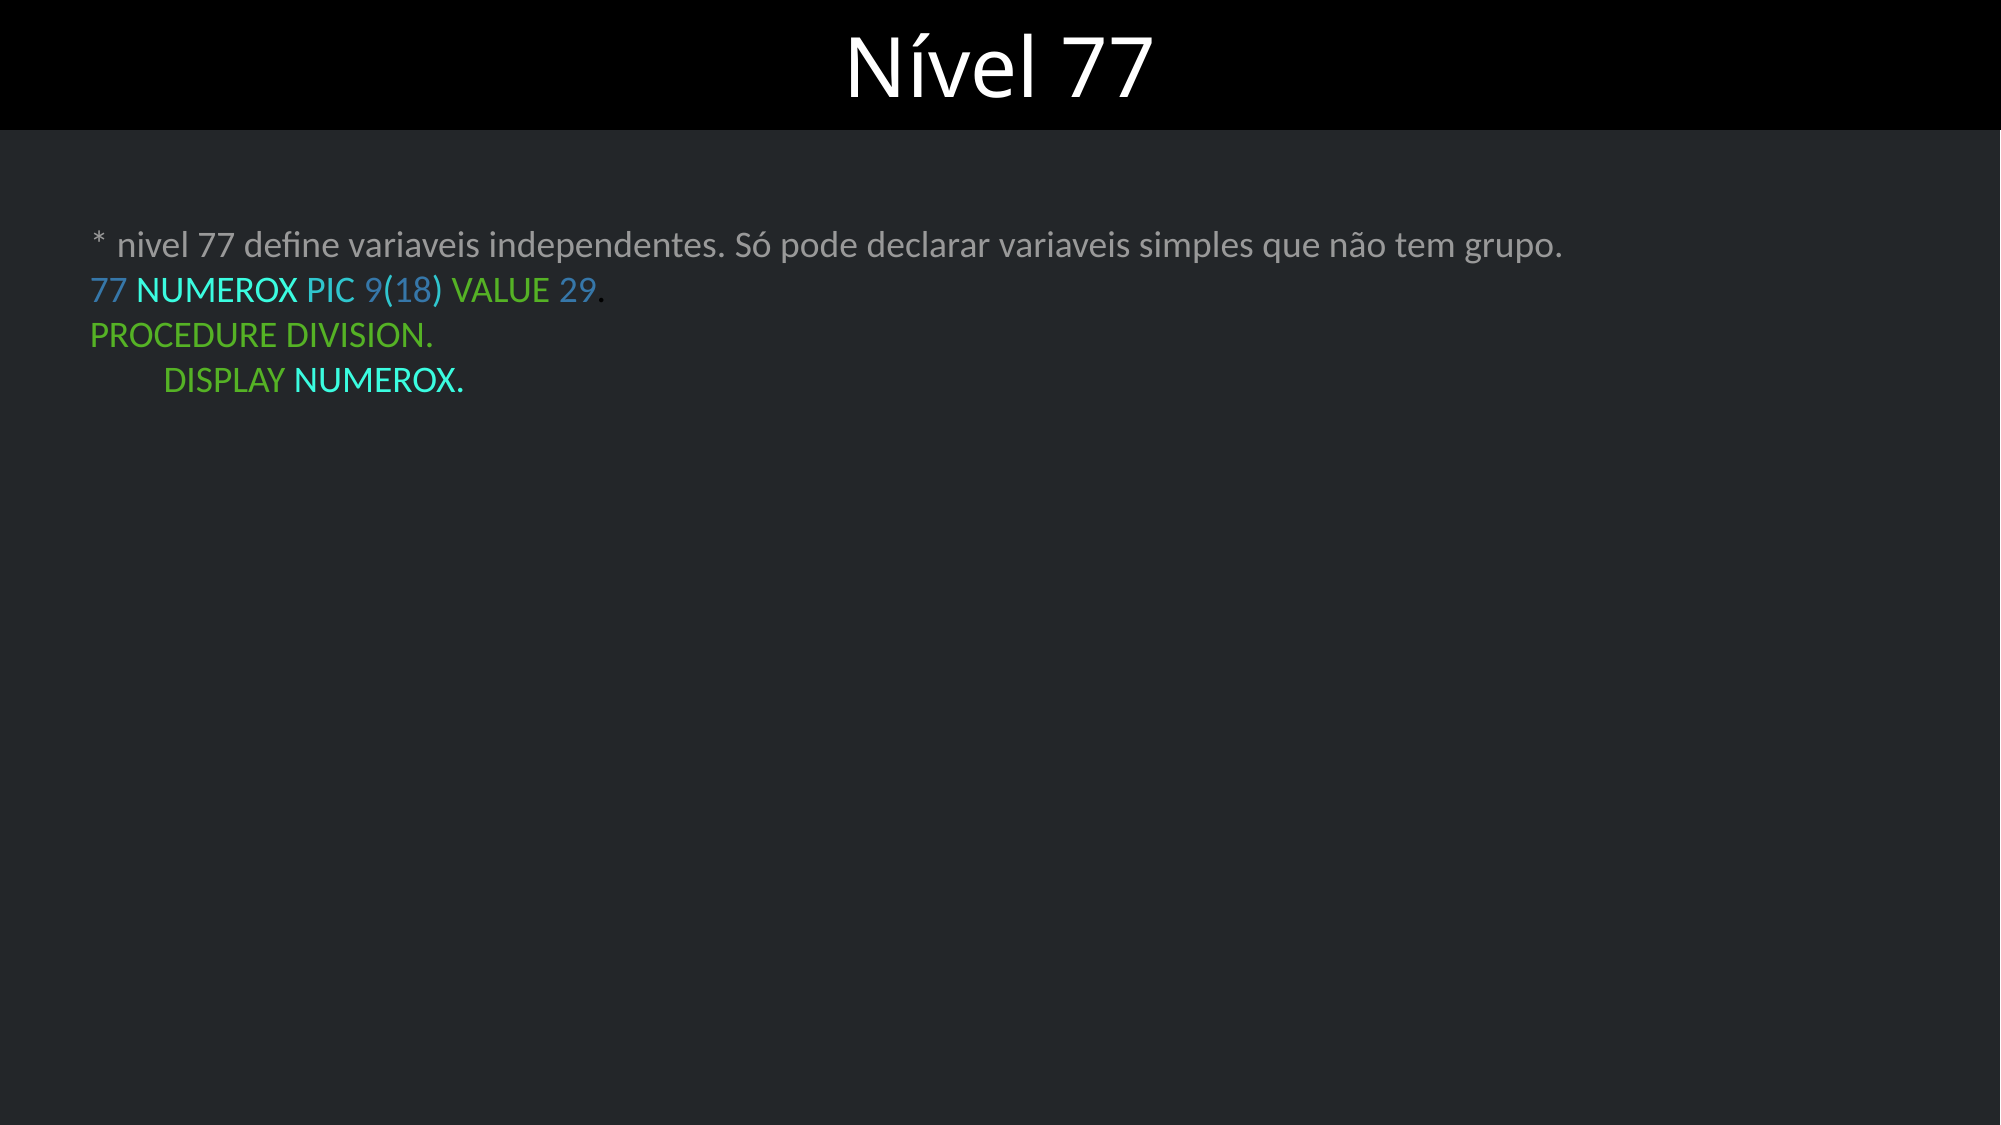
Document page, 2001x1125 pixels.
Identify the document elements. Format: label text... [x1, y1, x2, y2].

text_box Nível 77 [0, 0, 2001, 130]
text_box * nivel 77 define variaveis independentes. Só pode declarar variaveis simples que não tem grupo. 77 NUMEROX PIC 9(18) VALUE 29. PROCEDURE DIVISION. DISPLAY NUMEROX. [74, 213, 2001, 408]
